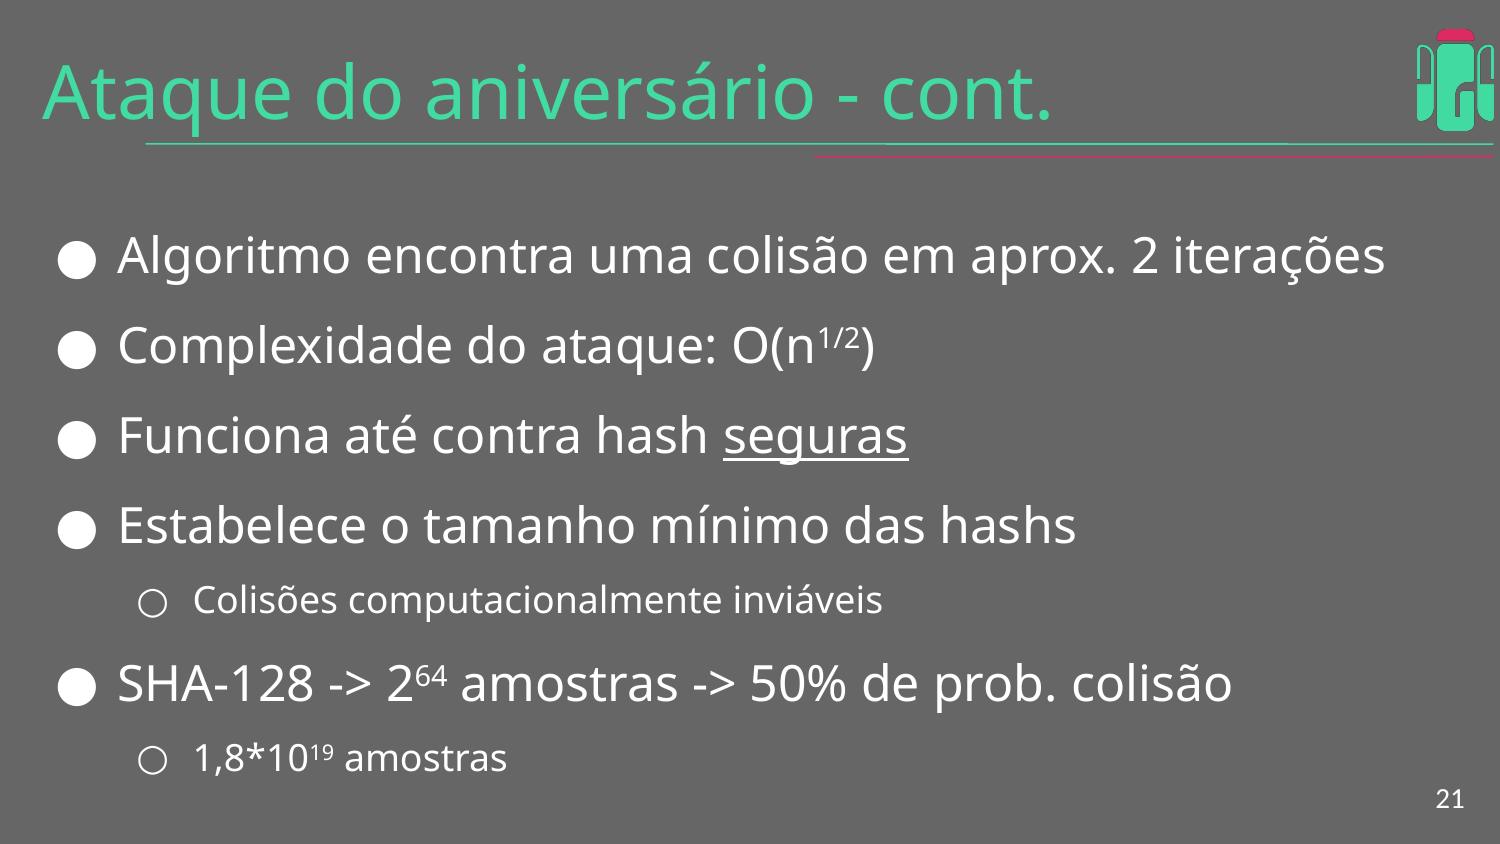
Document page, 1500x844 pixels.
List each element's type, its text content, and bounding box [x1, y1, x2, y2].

picture [1417, 29, 1494, 131]
title Ataque do aniversário - cont. [27, 29, 1374, 131]
slide_number <number> [1389, 764, 1480, 830]
list Algoritmo encontra uma colisão em aprox. 2 iterações Complexidade do ataque: O(n1/2) Funciona até contra hash seguras Estabelece o tamanho mínimo das hashs Colisões computacionalmente inviáveis SHA-128 -> 264 amostras -> 50% de prob. colisão 1,8*1019 amostras [27, 178, 1418, 794]
